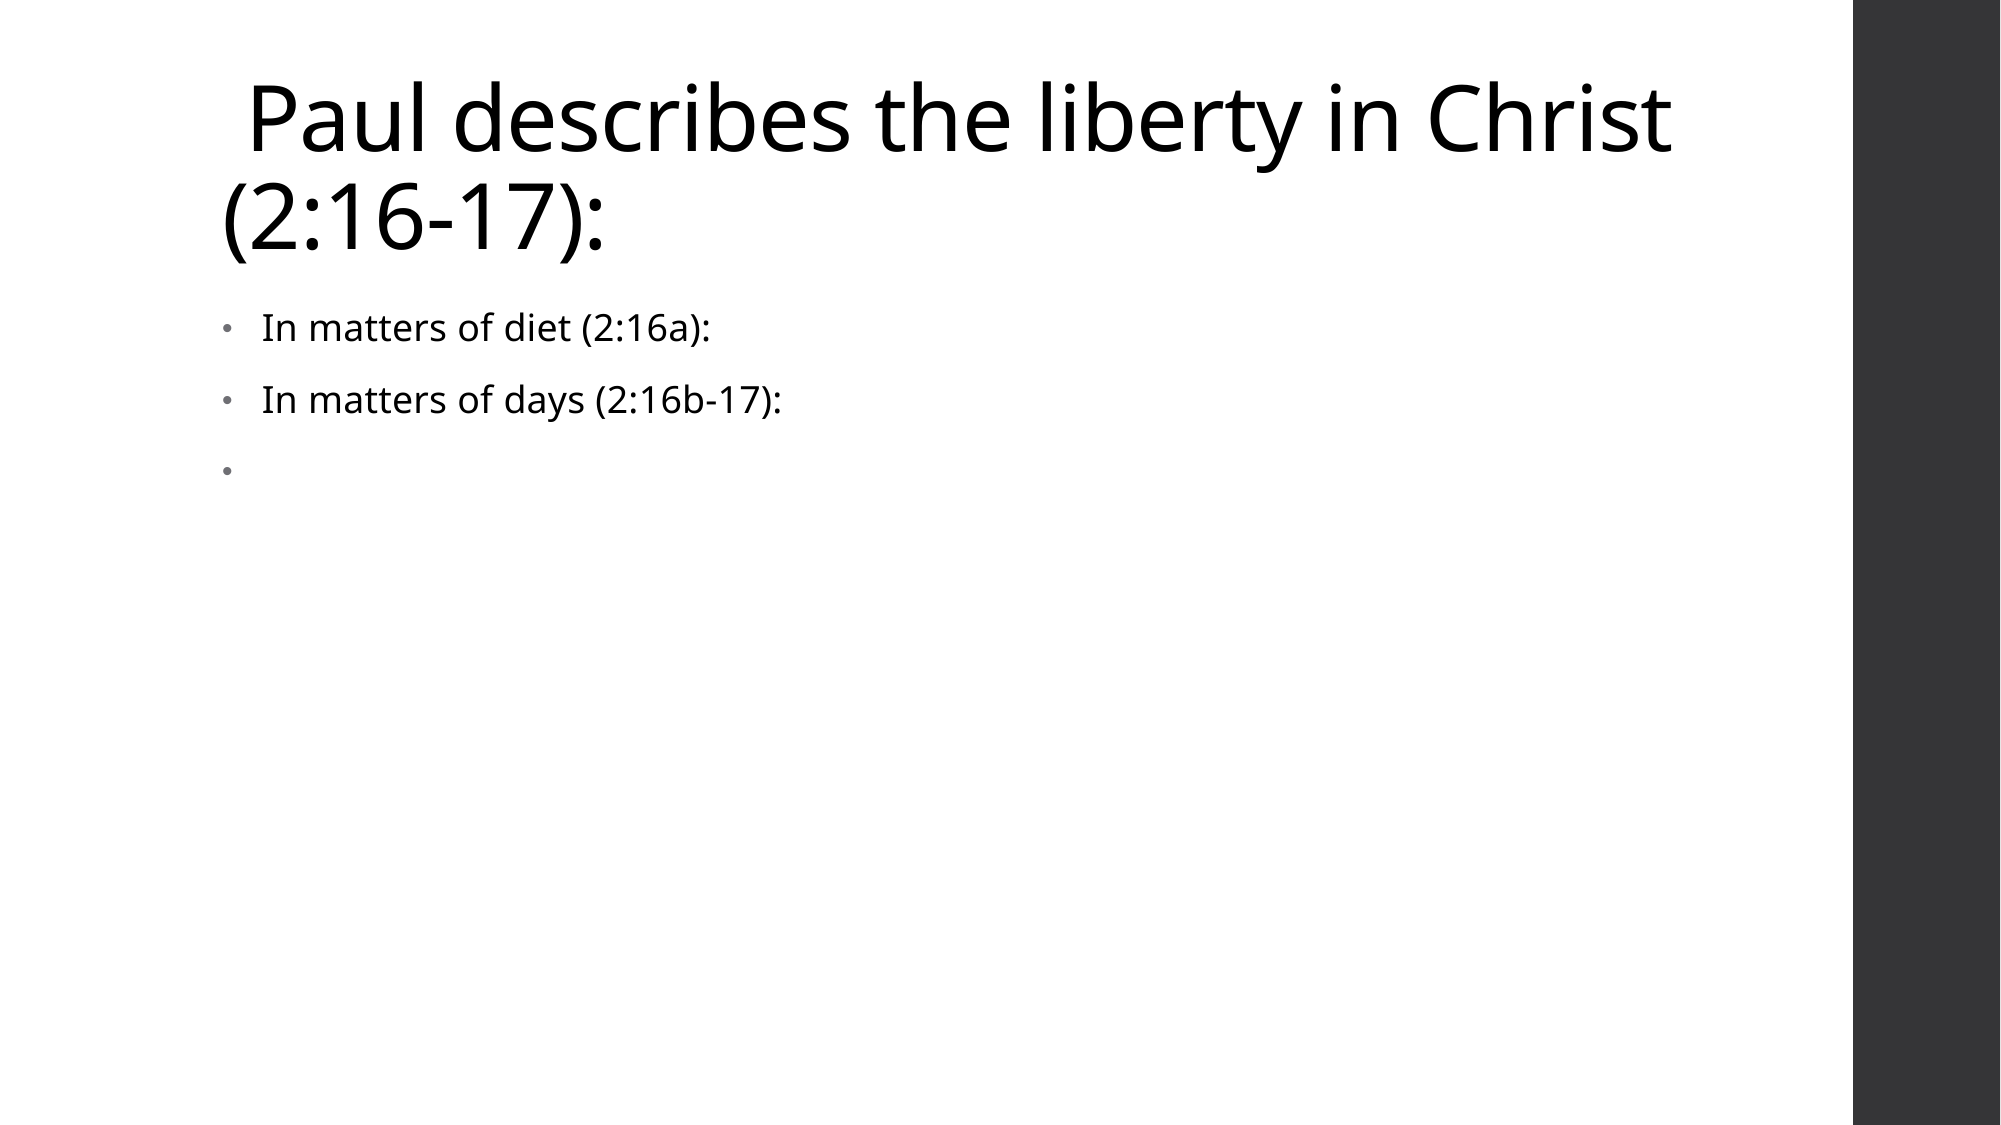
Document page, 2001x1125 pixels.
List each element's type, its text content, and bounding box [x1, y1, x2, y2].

title Paul describes the liberty in Christ (2:16-17): [206, 60, 1797, 278]
list In matters of diet (2:16a): In matters of days (2:16b-17): [206, 299, 1617, 1014]
